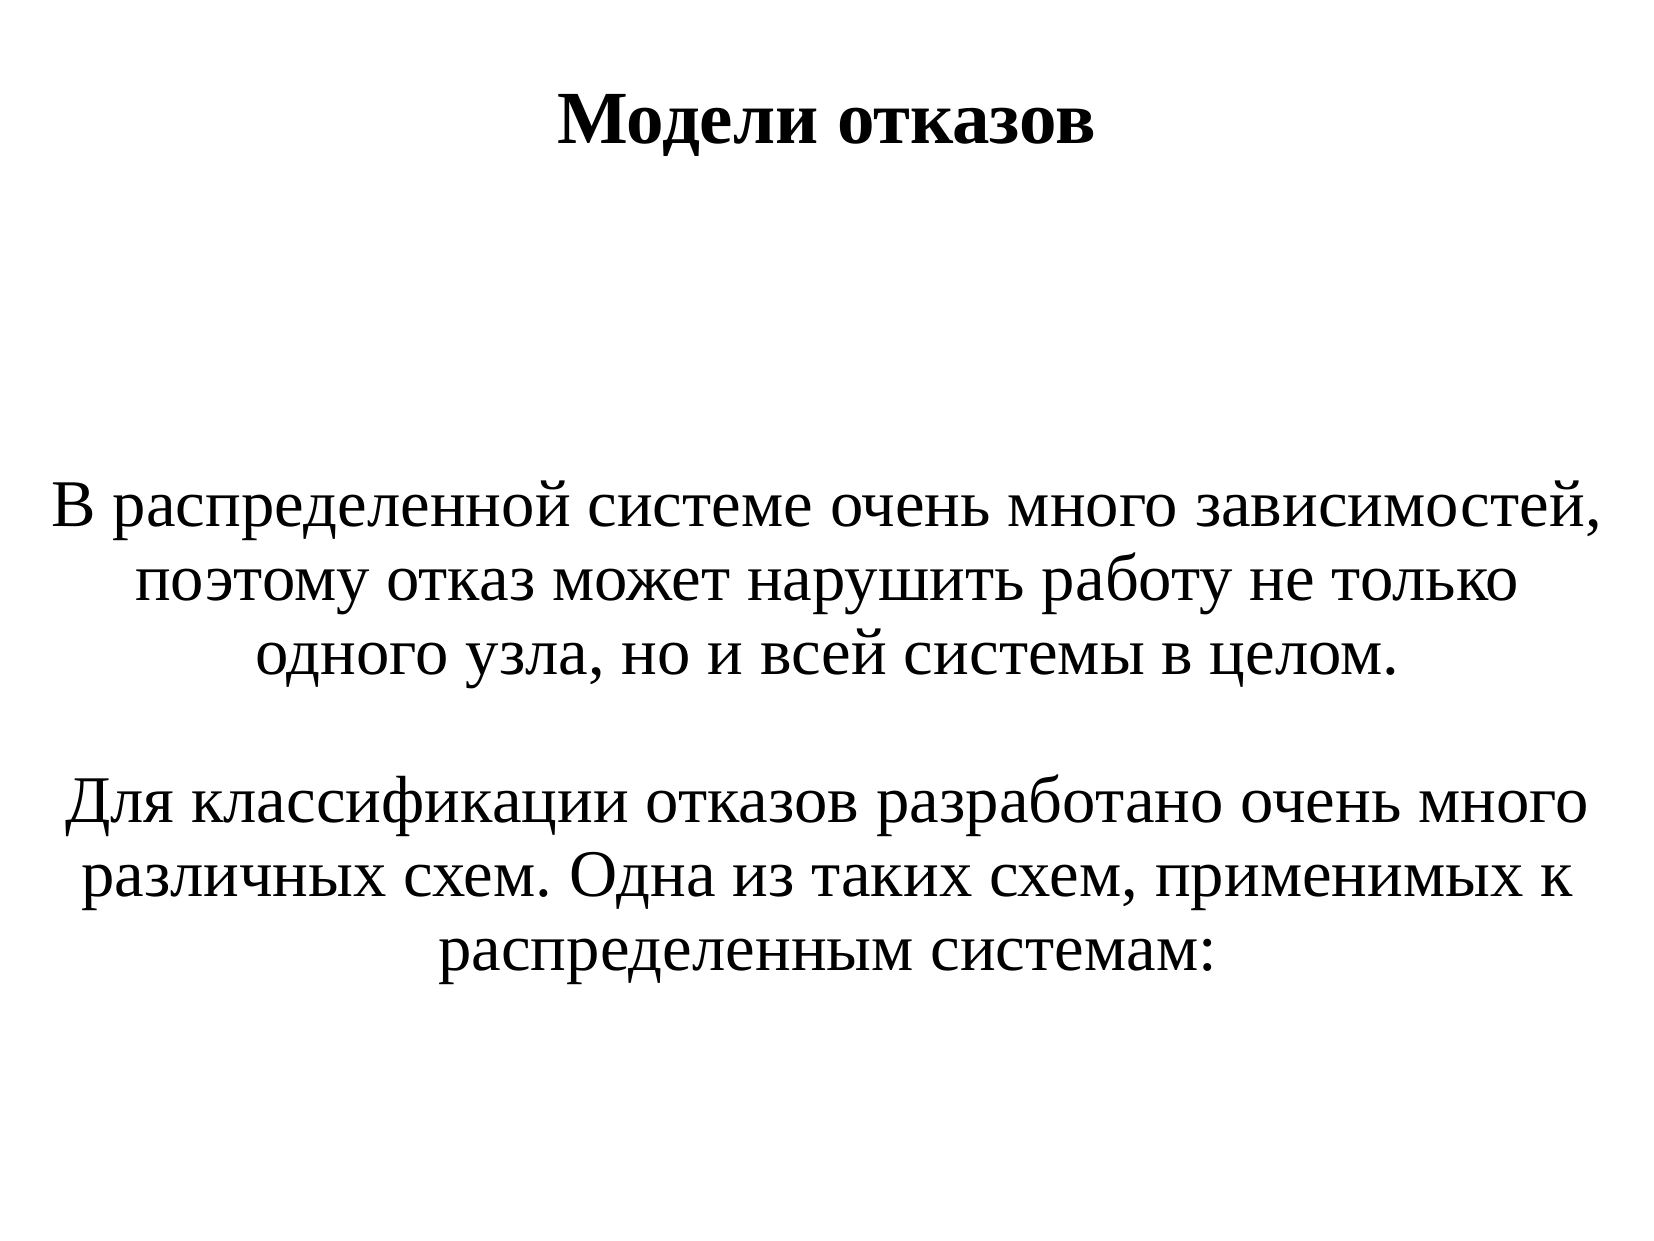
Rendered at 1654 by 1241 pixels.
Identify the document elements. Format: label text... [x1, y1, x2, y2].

title Модели отказов [30, 27, 1624, 210]
subtitle В распределенной системе очень много зависимостей, поэтому отказ может нарушить работу не только одного узла, но и всей системы в целом. Для классификации отказов разработано очень много различных схем. Одна из таких схем, применимых к распределенным системам: [30, 236, 1626, 1215]
